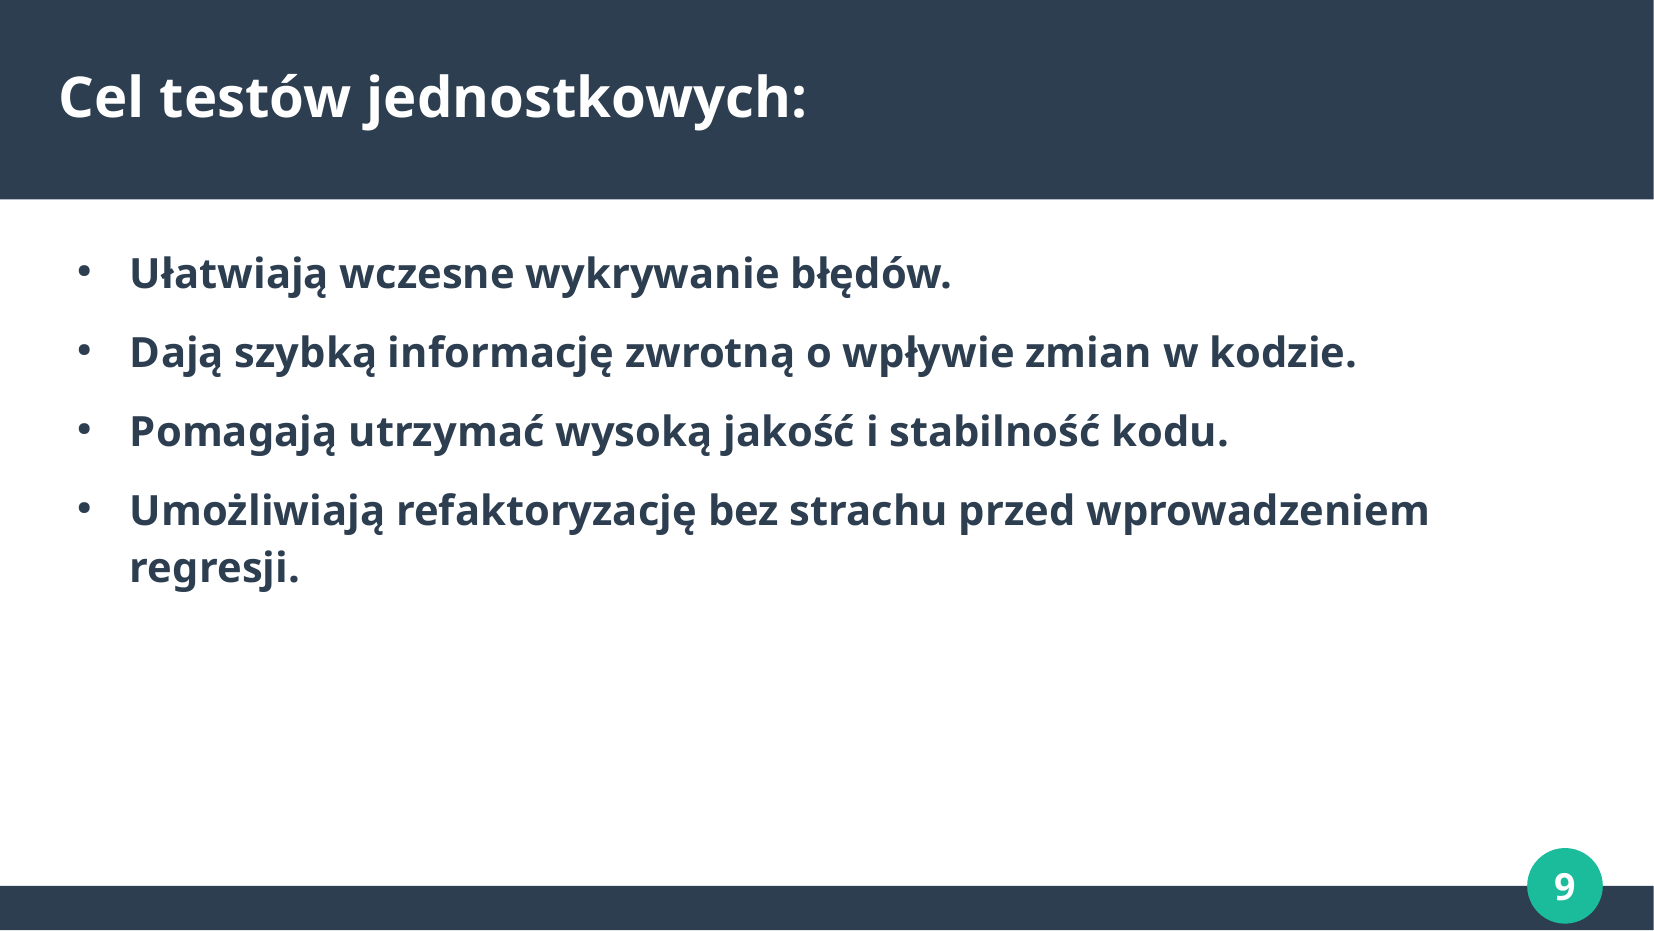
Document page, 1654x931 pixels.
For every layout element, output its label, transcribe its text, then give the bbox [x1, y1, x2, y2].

list Ułatwiają wczesne wykrywanie błędów. Dają szybką informację zwrotną o wpływie zmian w kodzie. Pomagają utrzymać wysoką jakość i stabilność kodu. Umożliwiają refaktoryzację bez strachu przed wprowadzeniem regresji. [59, 243, 1595, 864]
title Cel testów jednostkowych: [59, 37, 1595, 156]
